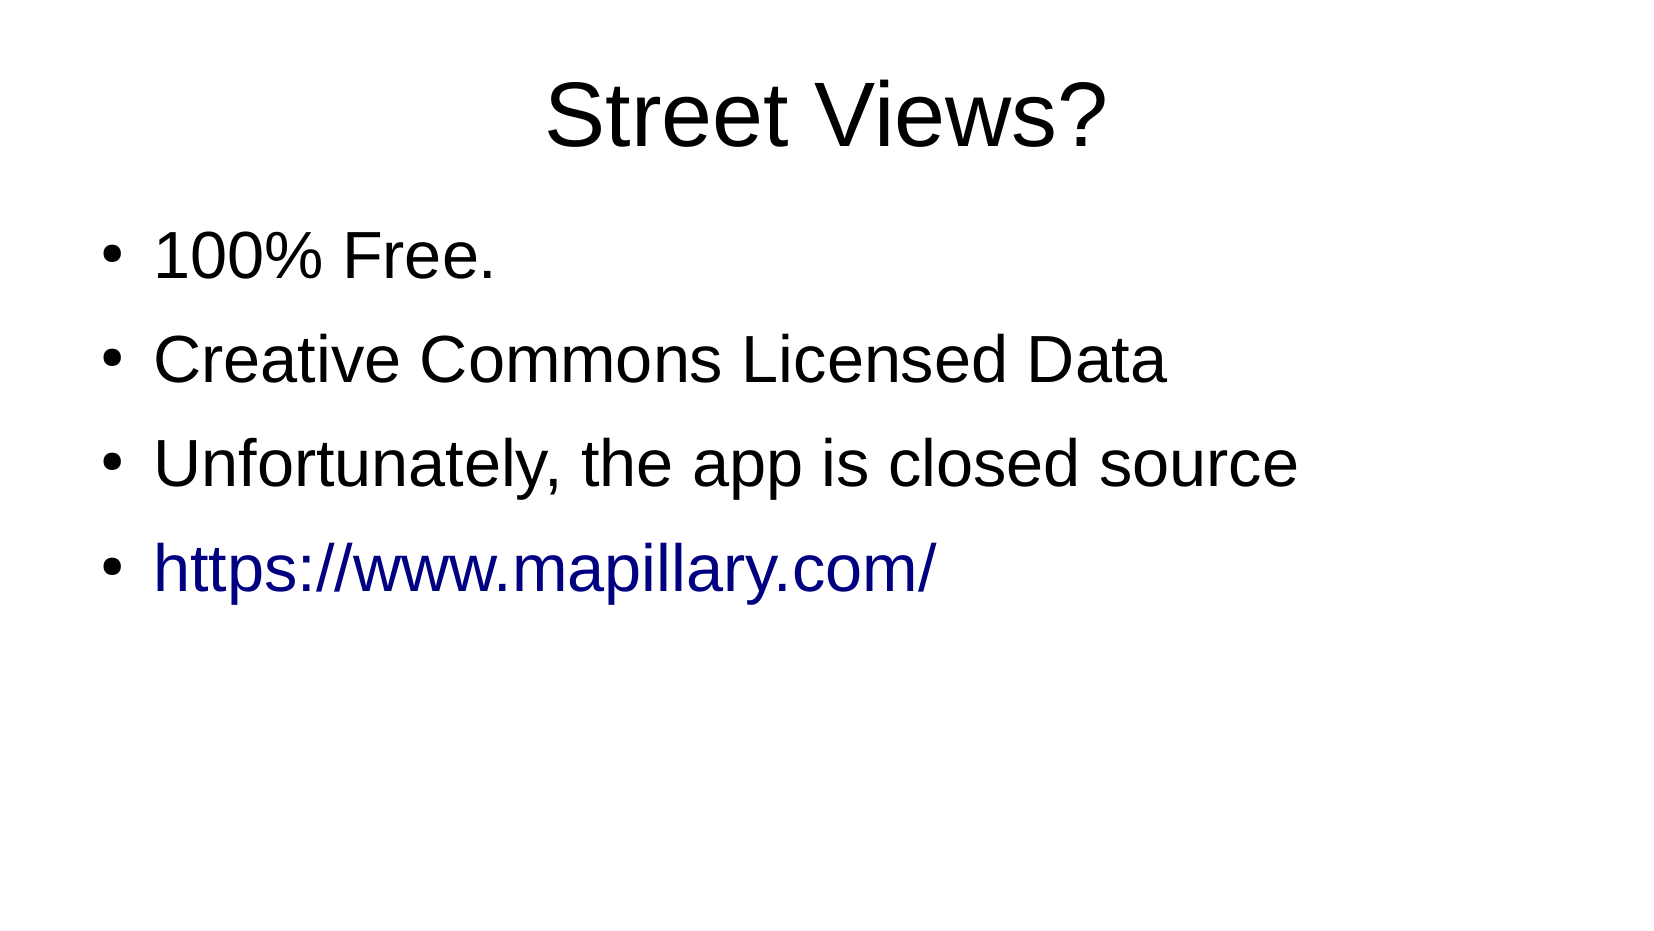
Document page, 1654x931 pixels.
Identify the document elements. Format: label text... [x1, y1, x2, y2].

title Street Views? [82, 37, 1571, 193]
list 100% Free. Creative Commons Licensed Data Unfortunately, the app is closed source https://www.mapillary.com/ [82, 217, 1571, 758]
